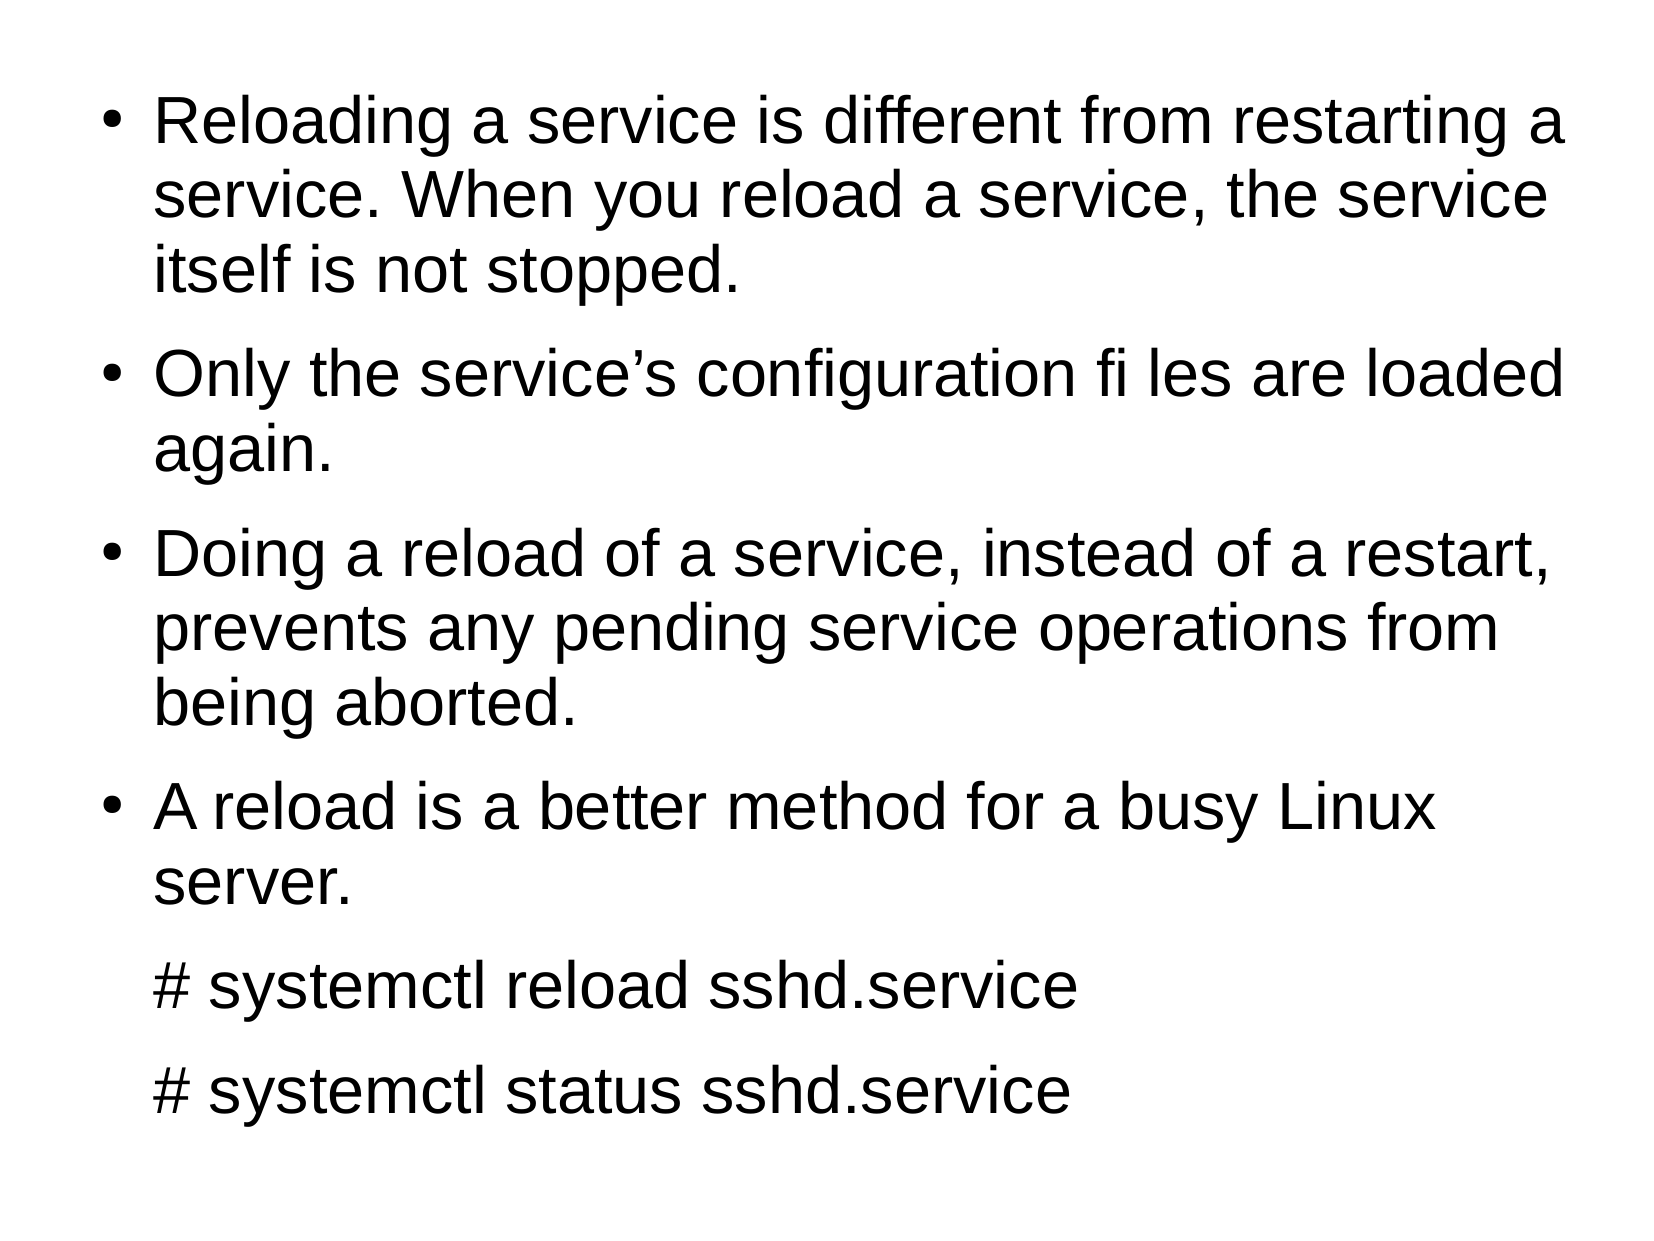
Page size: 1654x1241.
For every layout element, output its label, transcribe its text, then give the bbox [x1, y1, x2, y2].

list Reloading a service is different from restarting a service. When you reload a service, the service itself is not stopped. Only the service’s configuration fi les are loaded again. Doing a reload of a service, instead of a restart, prevents any pending service operations from being aborted. A reload is a better method for a busy Linux server. # systemctl reload sshd.service # systemctl status sshd.service [82, 82, 1571, 1134]
